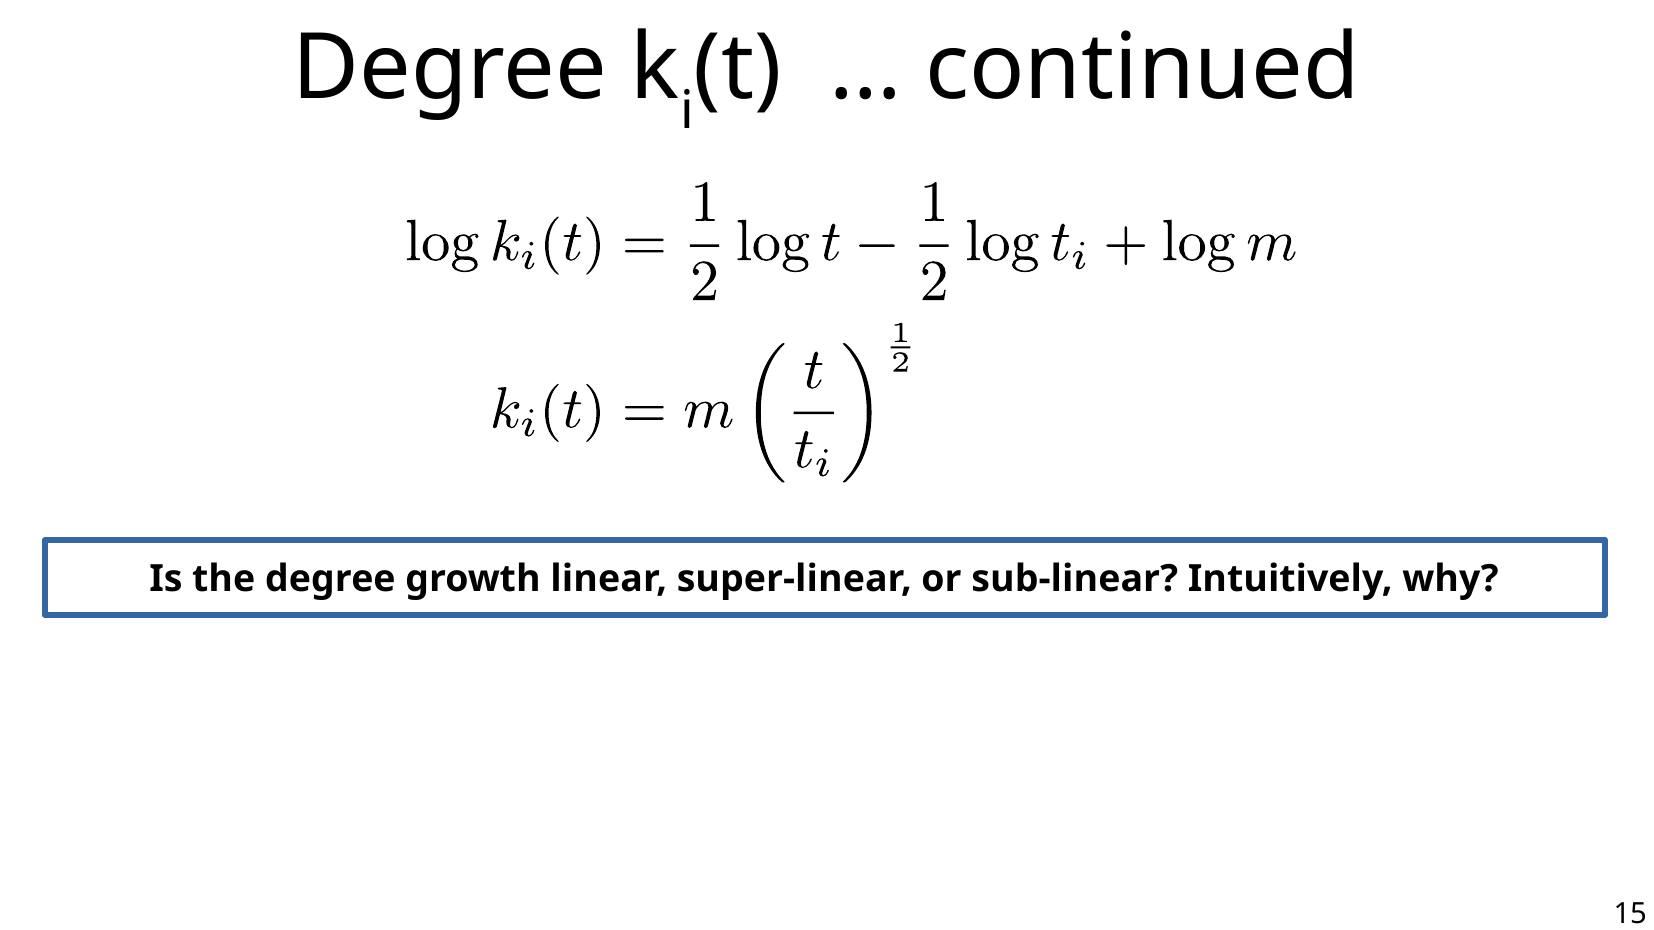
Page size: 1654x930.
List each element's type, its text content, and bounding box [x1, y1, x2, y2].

text_box Is the degree growth linear, super-linear, or sub-linear? Intuitively, why? [45, 540, 1606, 616]
text_box [405, 182, 1298, 483]
title Degree ki(t) … continued [82, 9, 1571, 136]
